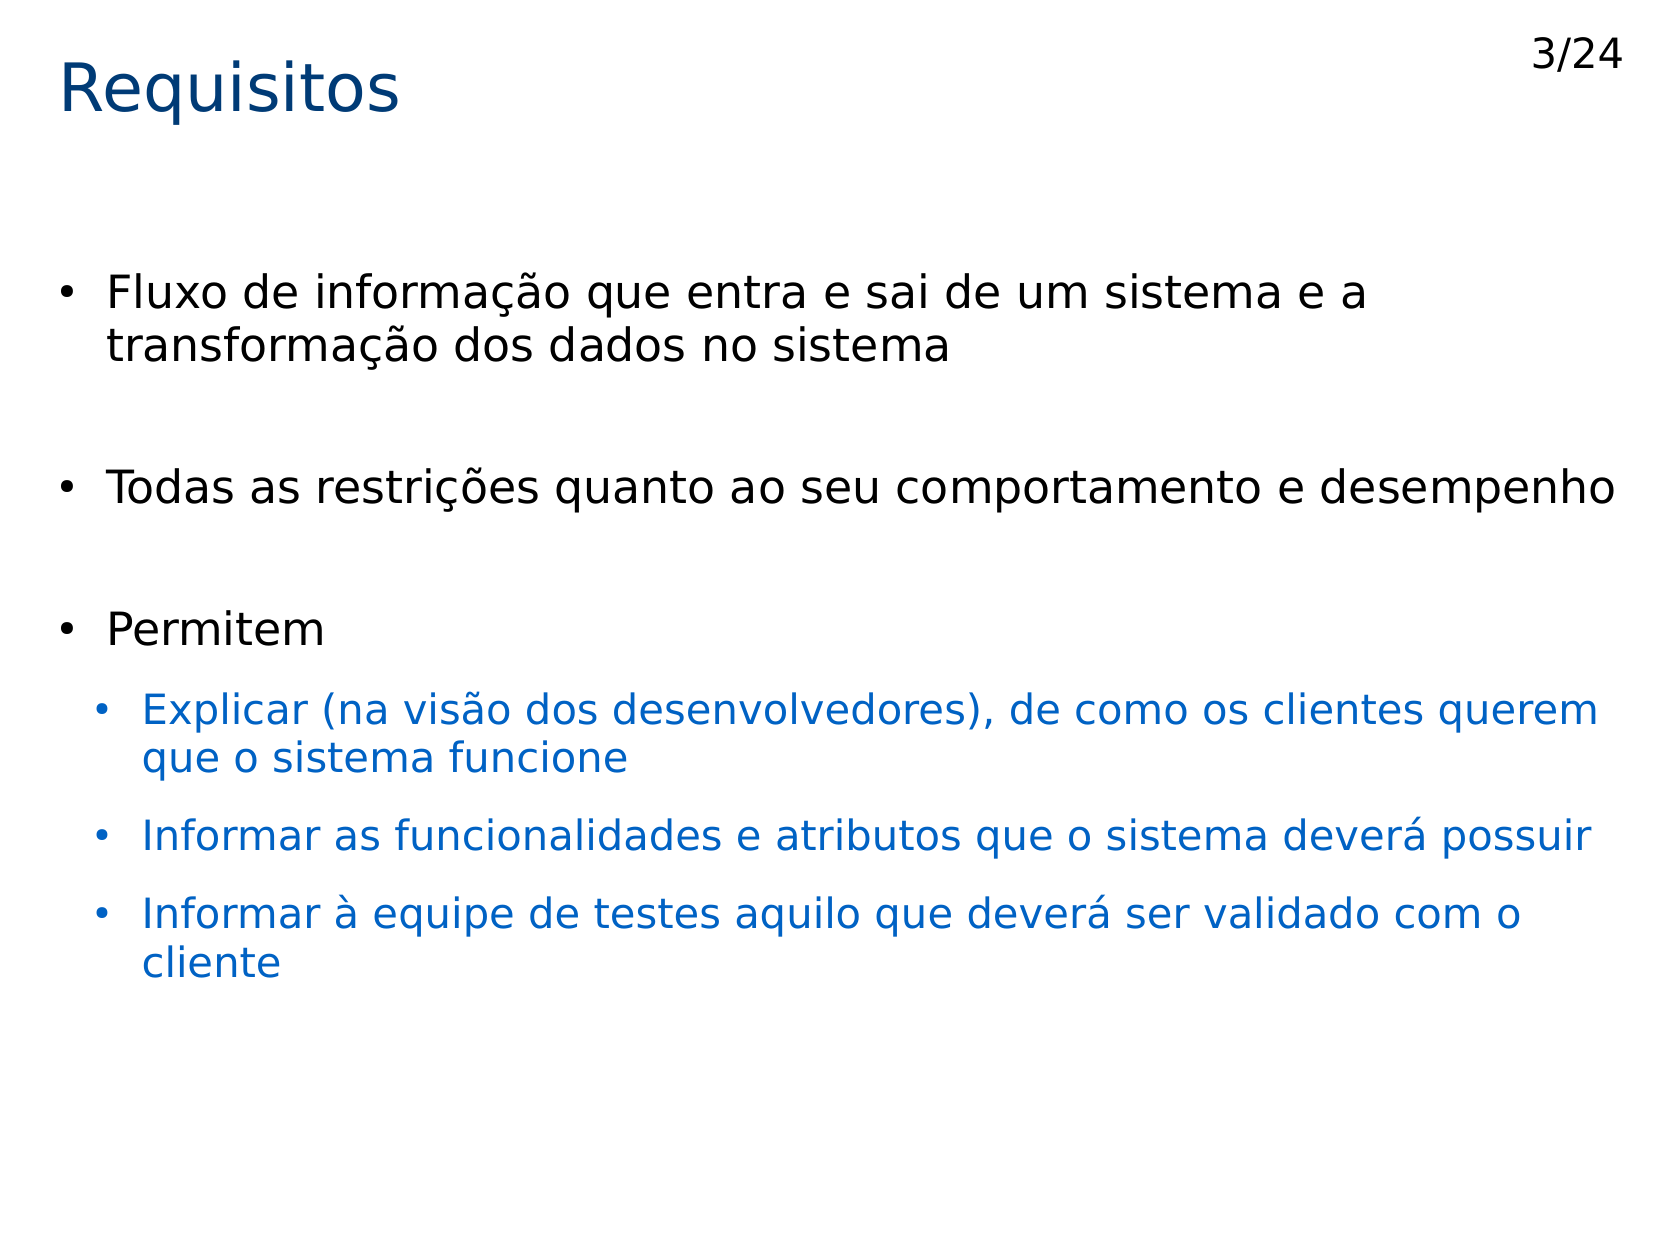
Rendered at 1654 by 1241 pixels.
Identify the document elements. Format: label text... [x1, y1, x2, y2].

title Requisitos [59, 29, 1506, 148]
list Fluxo de informação que entra e sai de um sistema e a transformação dos dados no sistema Todas as restrições quanto ao seu comportamento e desempenho Permitem Explicar (na visão dos desenvolvedores), de como os clientes querem que o sistema funcione Informar as funcionalidades e atributos que o sistema deverá possuir Informar à equipe de testes aquilo que deverá ser validado com o cliente [59, 265, 1625, 1211]
